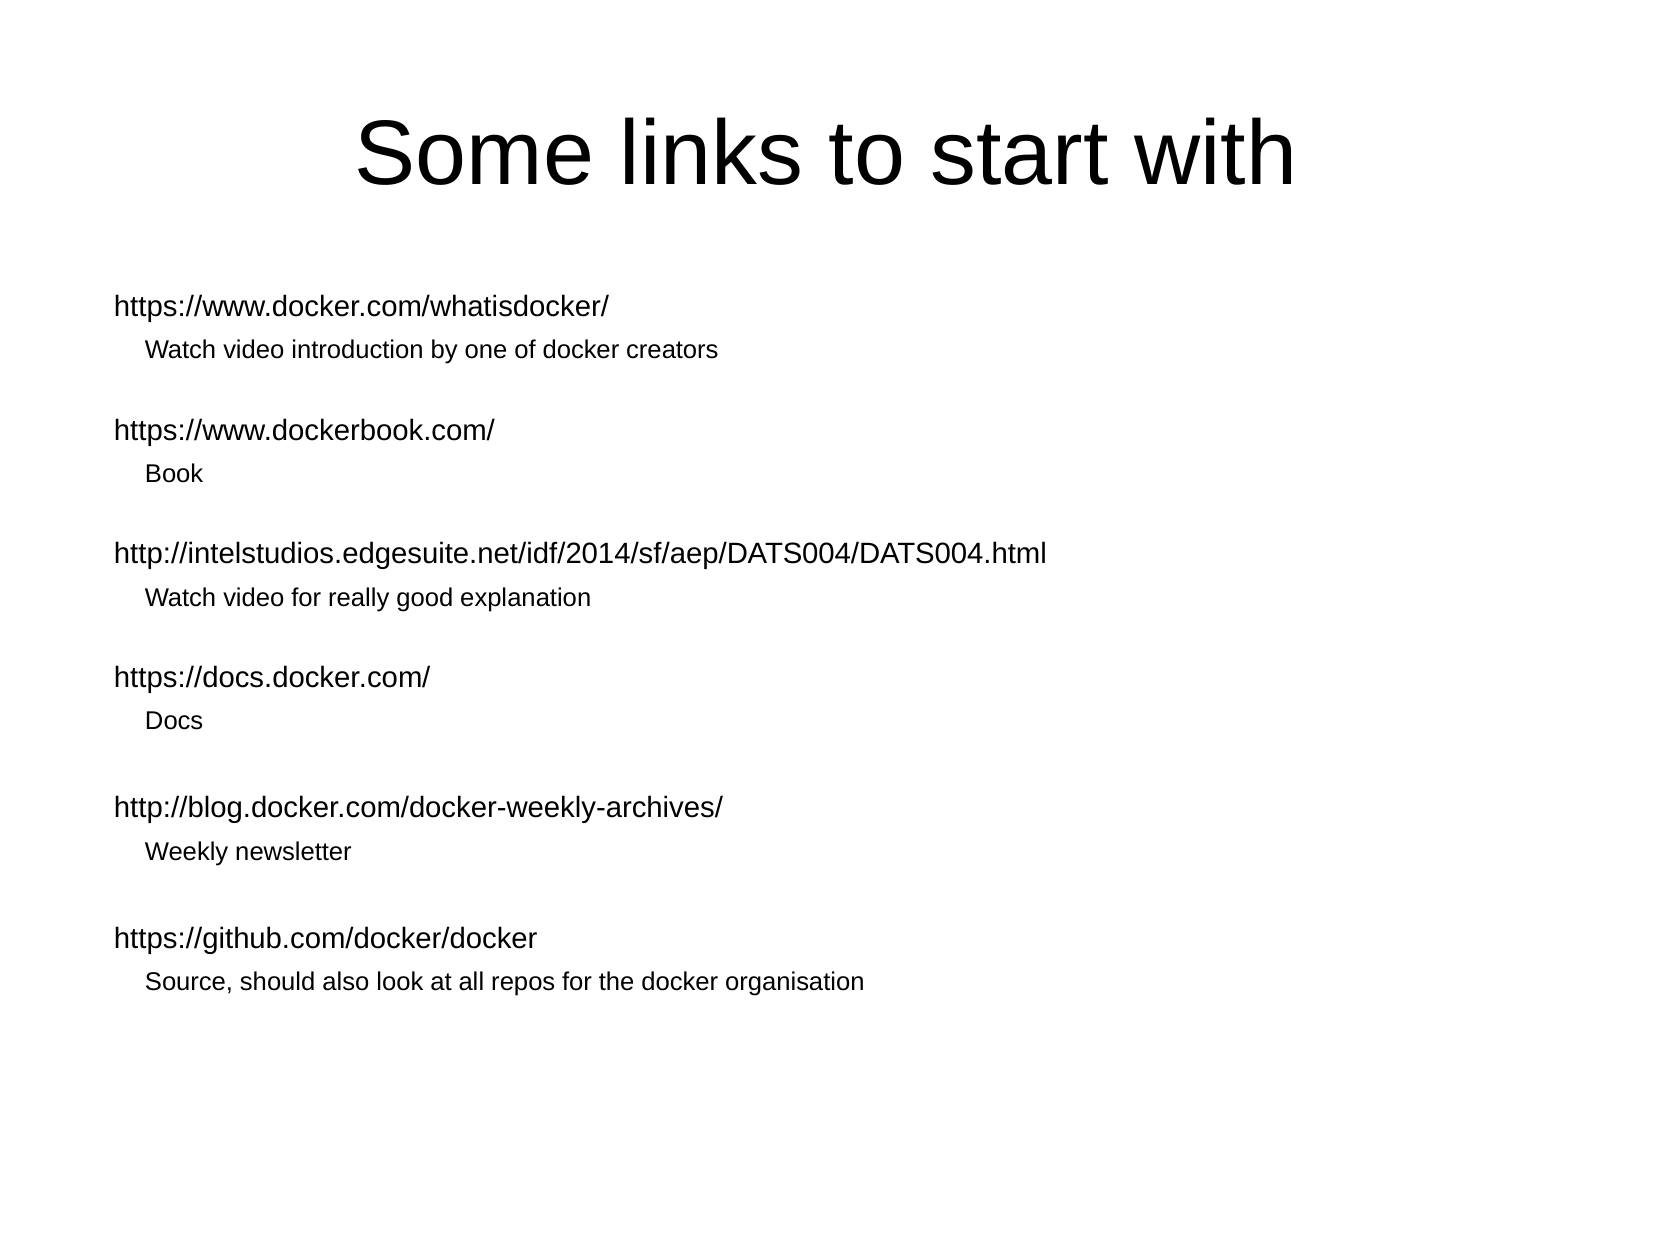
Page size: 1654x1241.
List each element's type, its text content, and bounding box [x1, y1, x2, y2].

title Some links to start with [82, 49, 1571, 257]
list https://www.docker.com/whatisdocker/ Watch video introduction by one of docker creators https://www.dockerbook.com/ Book http://intelstudios.edgesuite.net/idf/2014/sf/aep/DATS004/DATS004.html Watch video for really good explanation https://docs.docker.com/ Docs http://blog.docker.com/docker-weekly-archives/ Weekly newsletter https://github.com/docker/docker Source, should also look at all repos for the docker organisation [82, 290, 1571, 1010]
